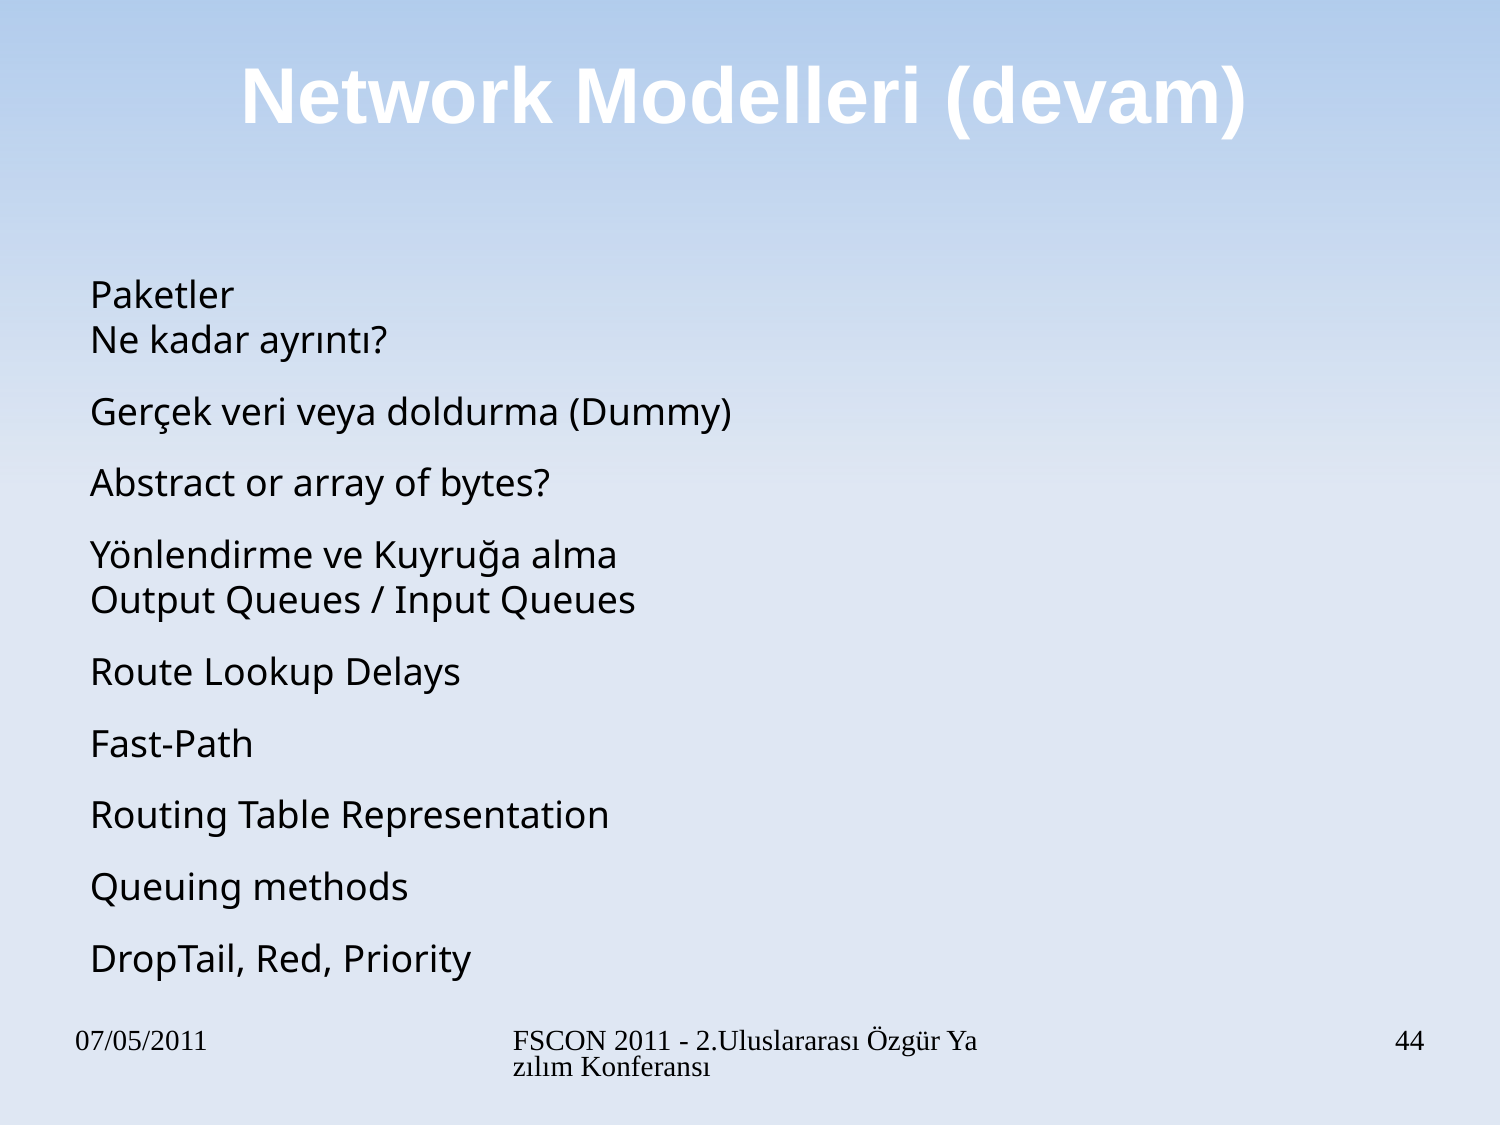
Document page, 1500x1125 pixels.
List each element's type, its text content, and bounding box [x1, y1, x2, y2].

title Network Modelleri (devam) [69, 0, 1420, 188]
list Paketler Ne kadar ayrıntı? Gerçek veri veya doldurma (Dummy) Abstract or array of bytes? Yönlendirme ve Kuyruğa alma Output Queues / Input Queues Route Lookup Delays Fast-Path Routing Table Representation Queuing methods DropTail, Red, Priority [75, 263, 1426, 1006]
picture [0, 0, 1500, 1125]
